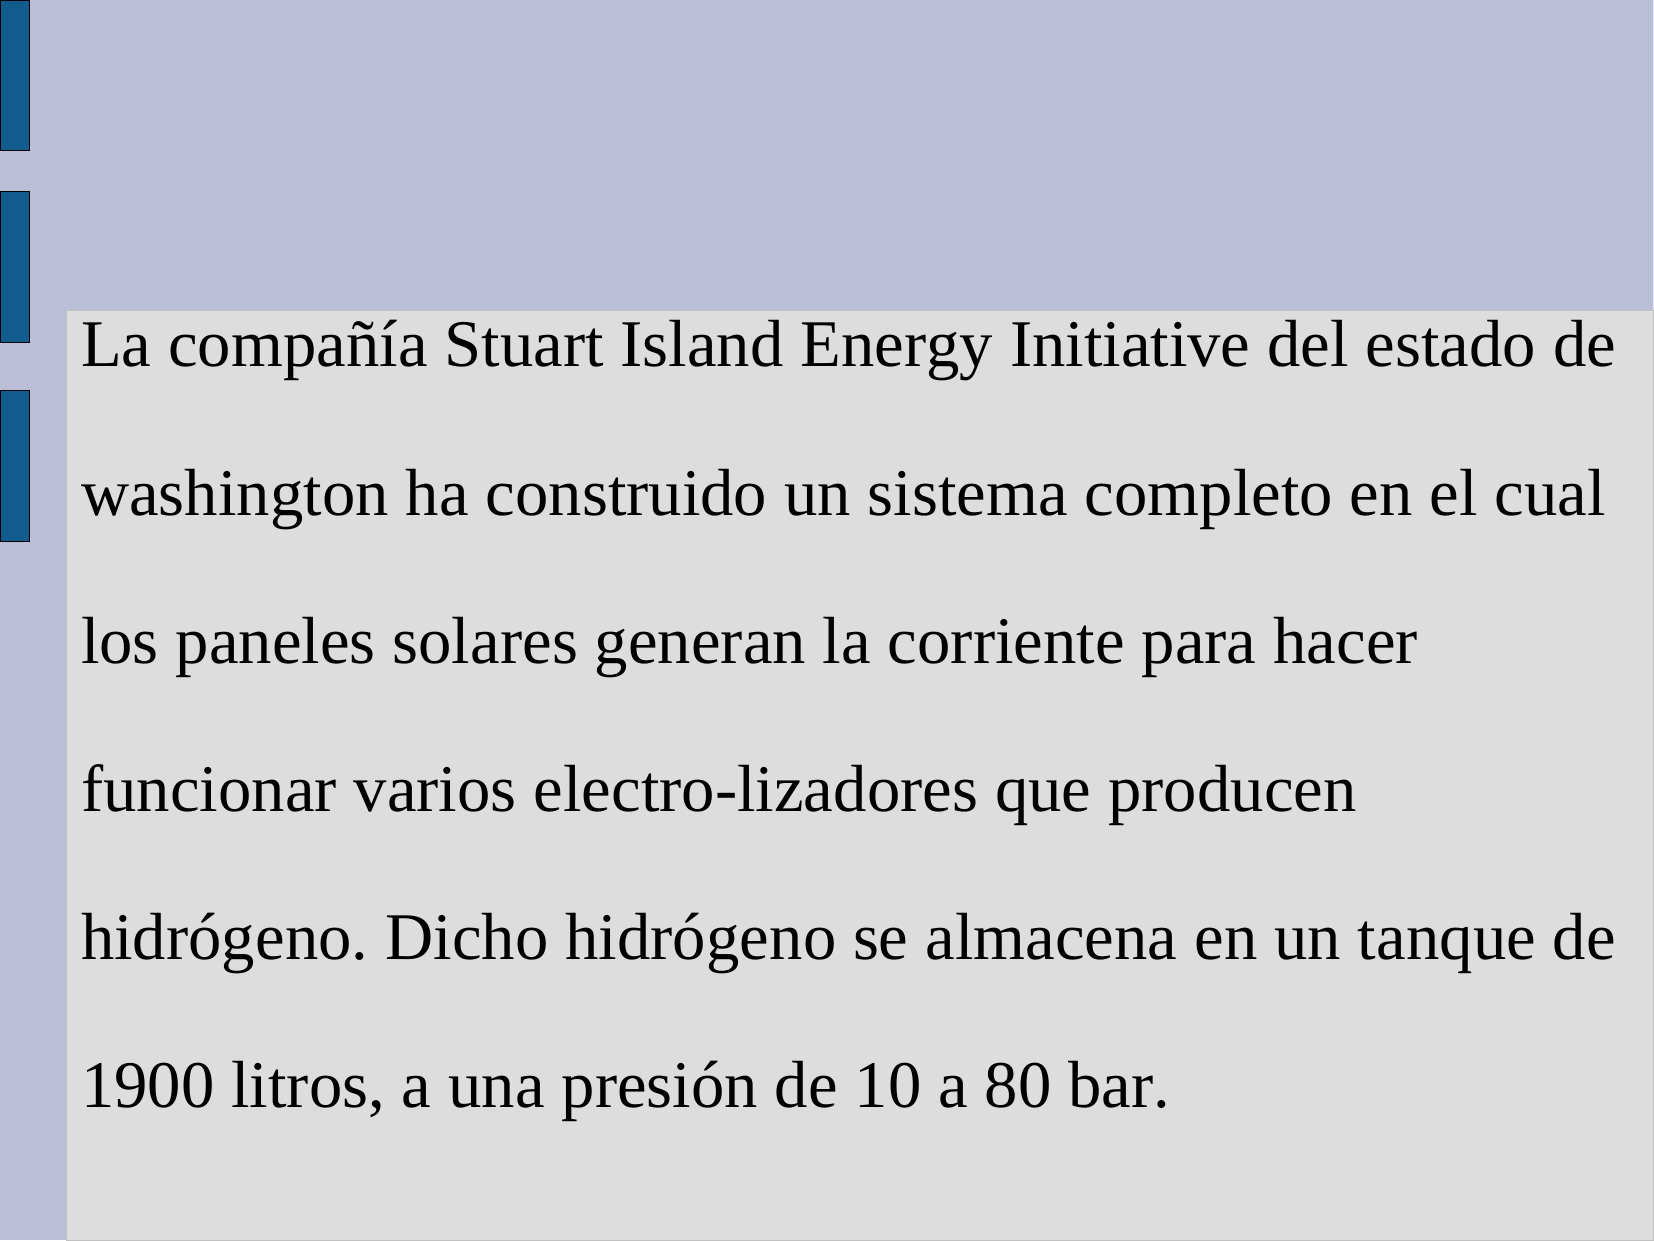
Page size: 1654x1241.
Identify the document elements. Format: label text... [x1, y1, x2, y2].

subtitle La compañía Stuart Island Energy Initiative del estado de washington ha construido un sistema completo en el cual los paneles solares generan la corriente para hacer funcionar varios electro-lizadores que producen hidrógeno. Dicho hidrógeno se almacena en un tanque de 1900 litros, a una presión de 10 a 80 bar. [64, 270, 1654, 1160]
